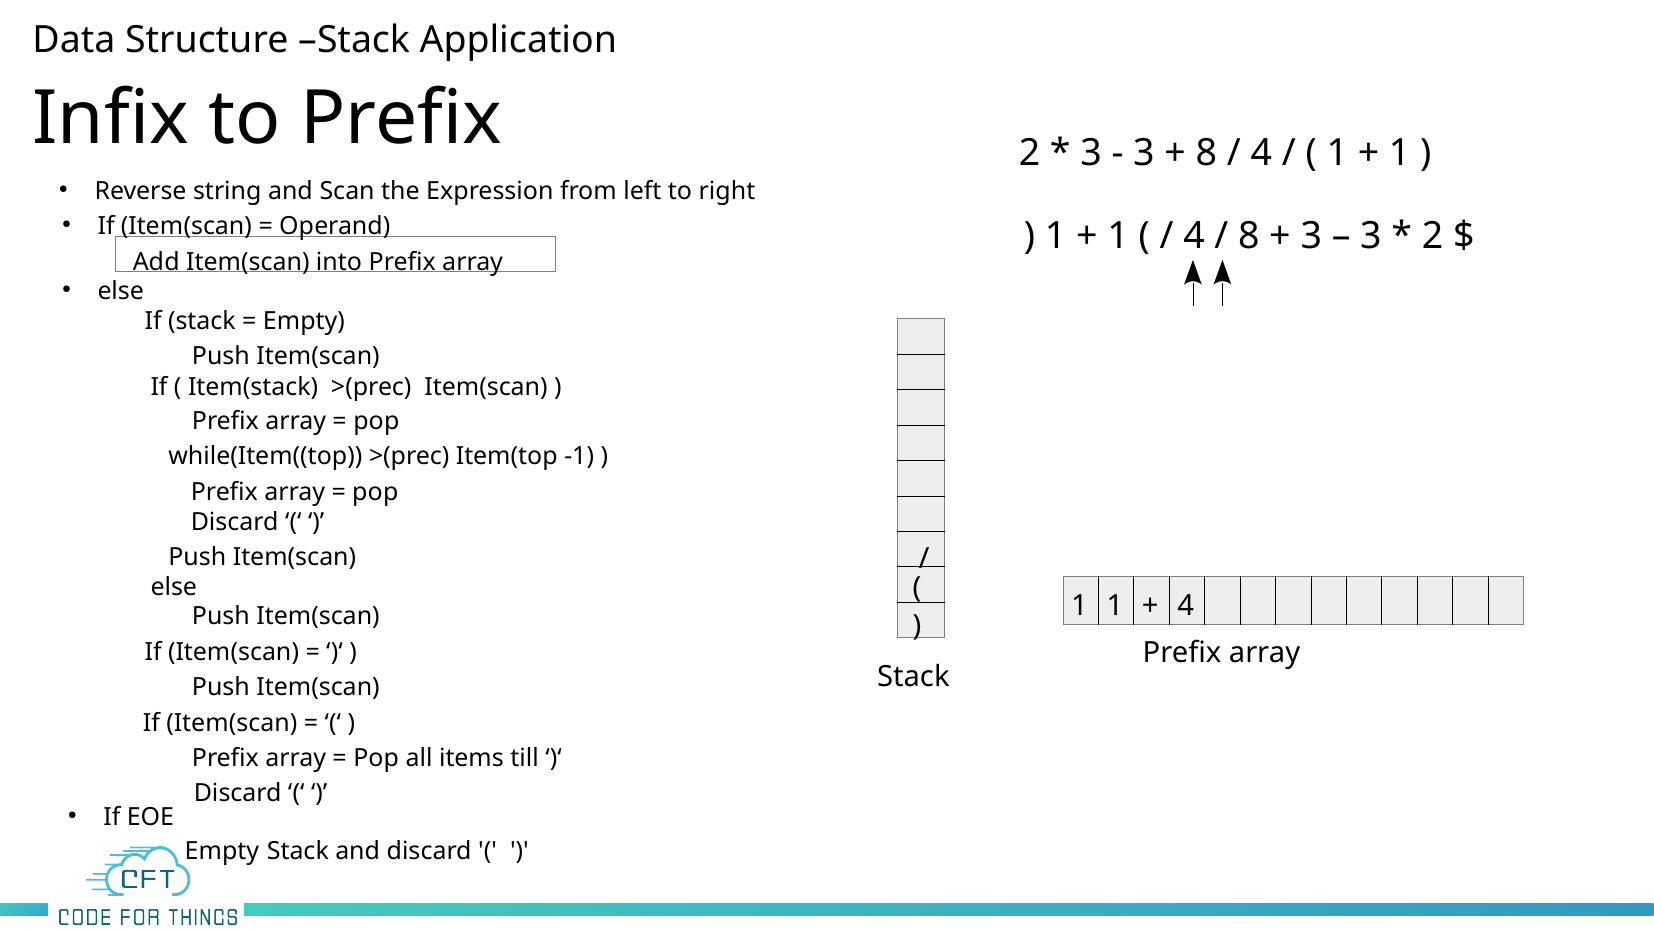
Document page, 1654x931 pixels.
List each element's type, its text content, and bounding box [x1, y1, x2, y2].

text_box Push Item(scan) [141, 661, 473, 706]
text_box / [903, 529, 944, 559]
text_box [1347, 576, 1381, 625]
text_box Push Item(scan) [118, 531, 390, 576]
text_box [897, 426, 945, 460]
text_box If (Item(scan) = ‘(‘ ) [92, 696, 449, 756]
text_box else [47, 265, 213, 325]
text_box Empty Stack and discard '(' ')' [134, 820, 656, 880]
text_box Push Item(scan) [141, 590, 414, 625]
text_box [1241, 576, 1275, 624]
text_box Stack [862, 647, 973, 697]
text_box 4 [1162, 577, 1211, 627]
text_box else [100, 561, 243, 621]
text_box ) 1 + 1 ( / 4 / 8 + 3 – 3 * 2 $ [973, 200, 1577, 260]
text_box [1276, 576, 1311, 624]
text_box Prefix array = Pop all items till ‘)‘ [141, 732, 685, 792]
text_box Push Item(scan) [141, 330, 473, 390]
picture [59, 846, 237, 925]
title Data Structure –Stack Application Infix to Prefix [32, 12, 1536, 166]
text_box while(Item((top)) >(prec) Item(top -1) ) [118, 430, 762, 489]
text_box Add Item(scan) into Prefix array [82, 236, 780, 286]
text_box If ( Item(stack) >(prec) Item(scan) ) [100, 360, 632, 406]
text_box [1205, 576, 1240, 624]
text_box [1312, 576, 1346, 625]
text_box [1453, 576, 1488, 625]
text_box Reverse string and Scan the Expression from left to right [44, 165, 960, 225]
text_box [897, 355, 945, 389]
text_box If (Item(scan) = ‘)‘ ) [94, 625, 508, 671]
text_box [897, 390, 945, 425]
text_box 1 [1091, 577, 1127, 627]
text_box [897, 461, 945, 496]
text_box 1 [1056, 576, 1105, 627]
text_box ) [897, 609, 943, 646]
text_box 2 * 3 - 3 + 8 / 4 / ( 1 + 1 ) [968, 118, 1554, 178]
text_box [1489, 576, 1524, 625]
text_box [1418, 576, 1452, 625]
text_box Prefix array = pop [140, 466, 442, 526]
text_box [897, 497, 945, 531]
text_box [1382, 576, 1417, 625]
text_box If (Item(scan) = Operand) [47, 200, 491, 260]
text_box Discard ‘(‘ ‘)’ [143, 767, 475, 812]
text_box Prefix array = pop [141, 395, 498, 430]
text_box + [1127, 577, 1162, 627]
text_box [897, 532, 903, 559]
text_box If (stack = Empty) [94, 295, 449, 355]
text_box Discard ‘(‘ ‘)’ [140, 496, 376, 531]
text_box ( [897, 559, 953, 609]
text_box [897, 318, 945, 354]
text_box Prefix array [1128, 624, 1341, 674]
text_box If EOE [53, 791, 201, 836]
